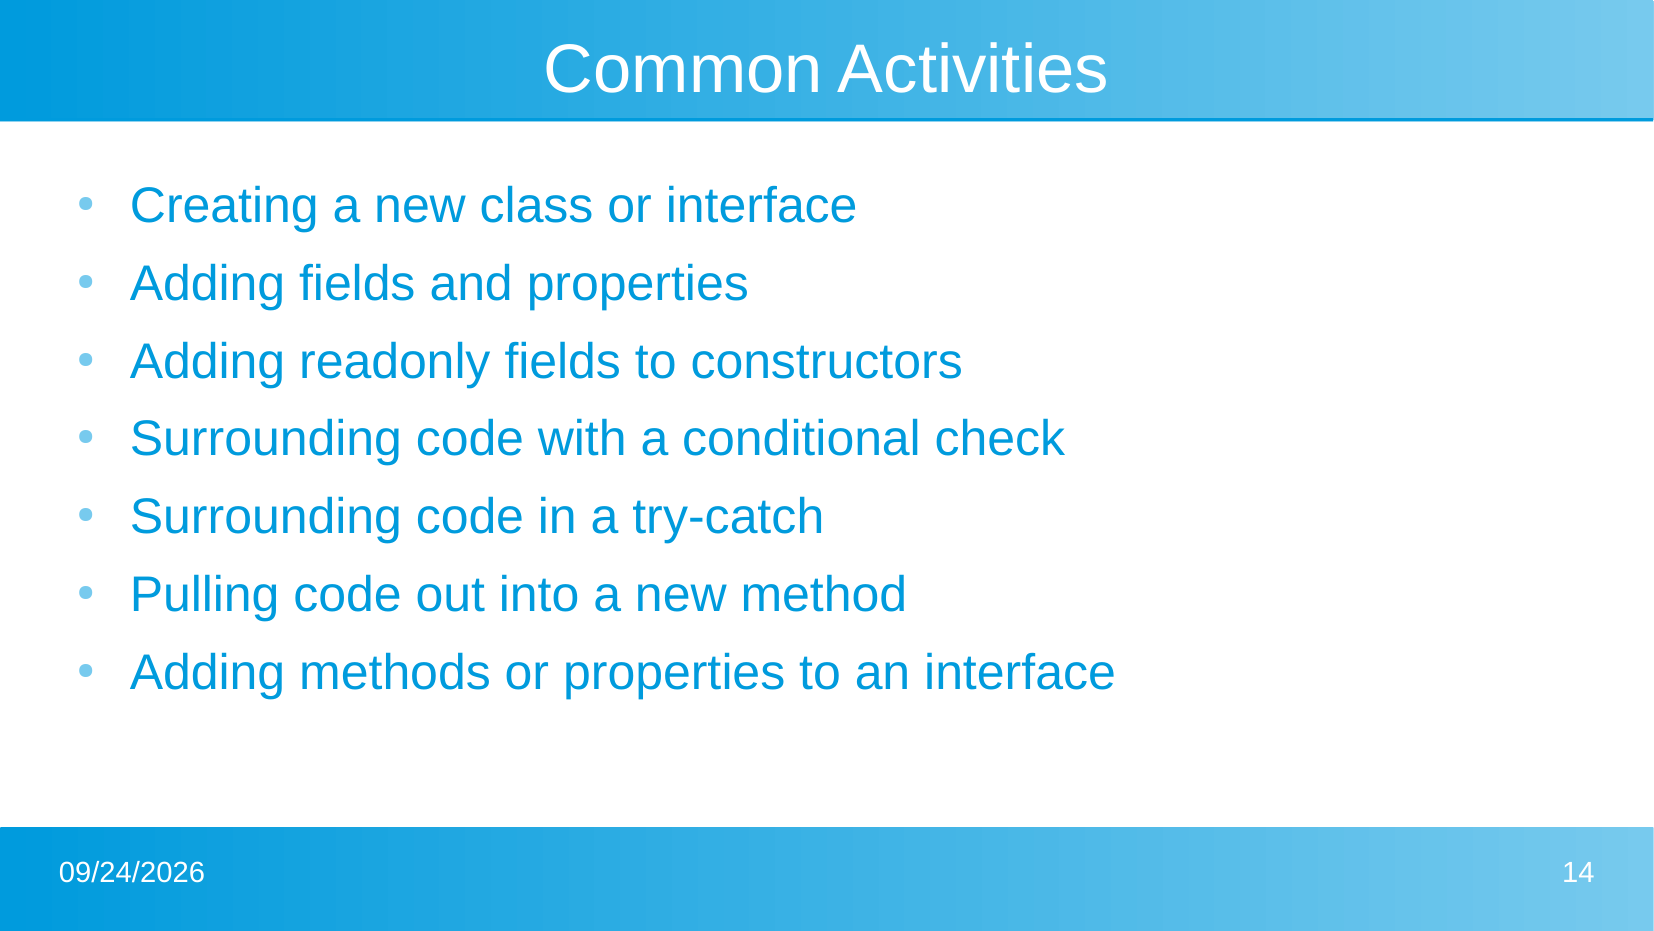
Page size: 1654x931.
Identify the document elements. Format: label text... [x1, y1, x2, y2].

title Common Activities [59, 29, 1595, 108]
list Creating a new class or interface Adding fields and properties Adding readonly fields to constructors Surrounding code with a conditional check Surrounding code in a try-catch Pulling code out into a new method Adding methods or properties to an interface [59, 177, 1595, 768]
